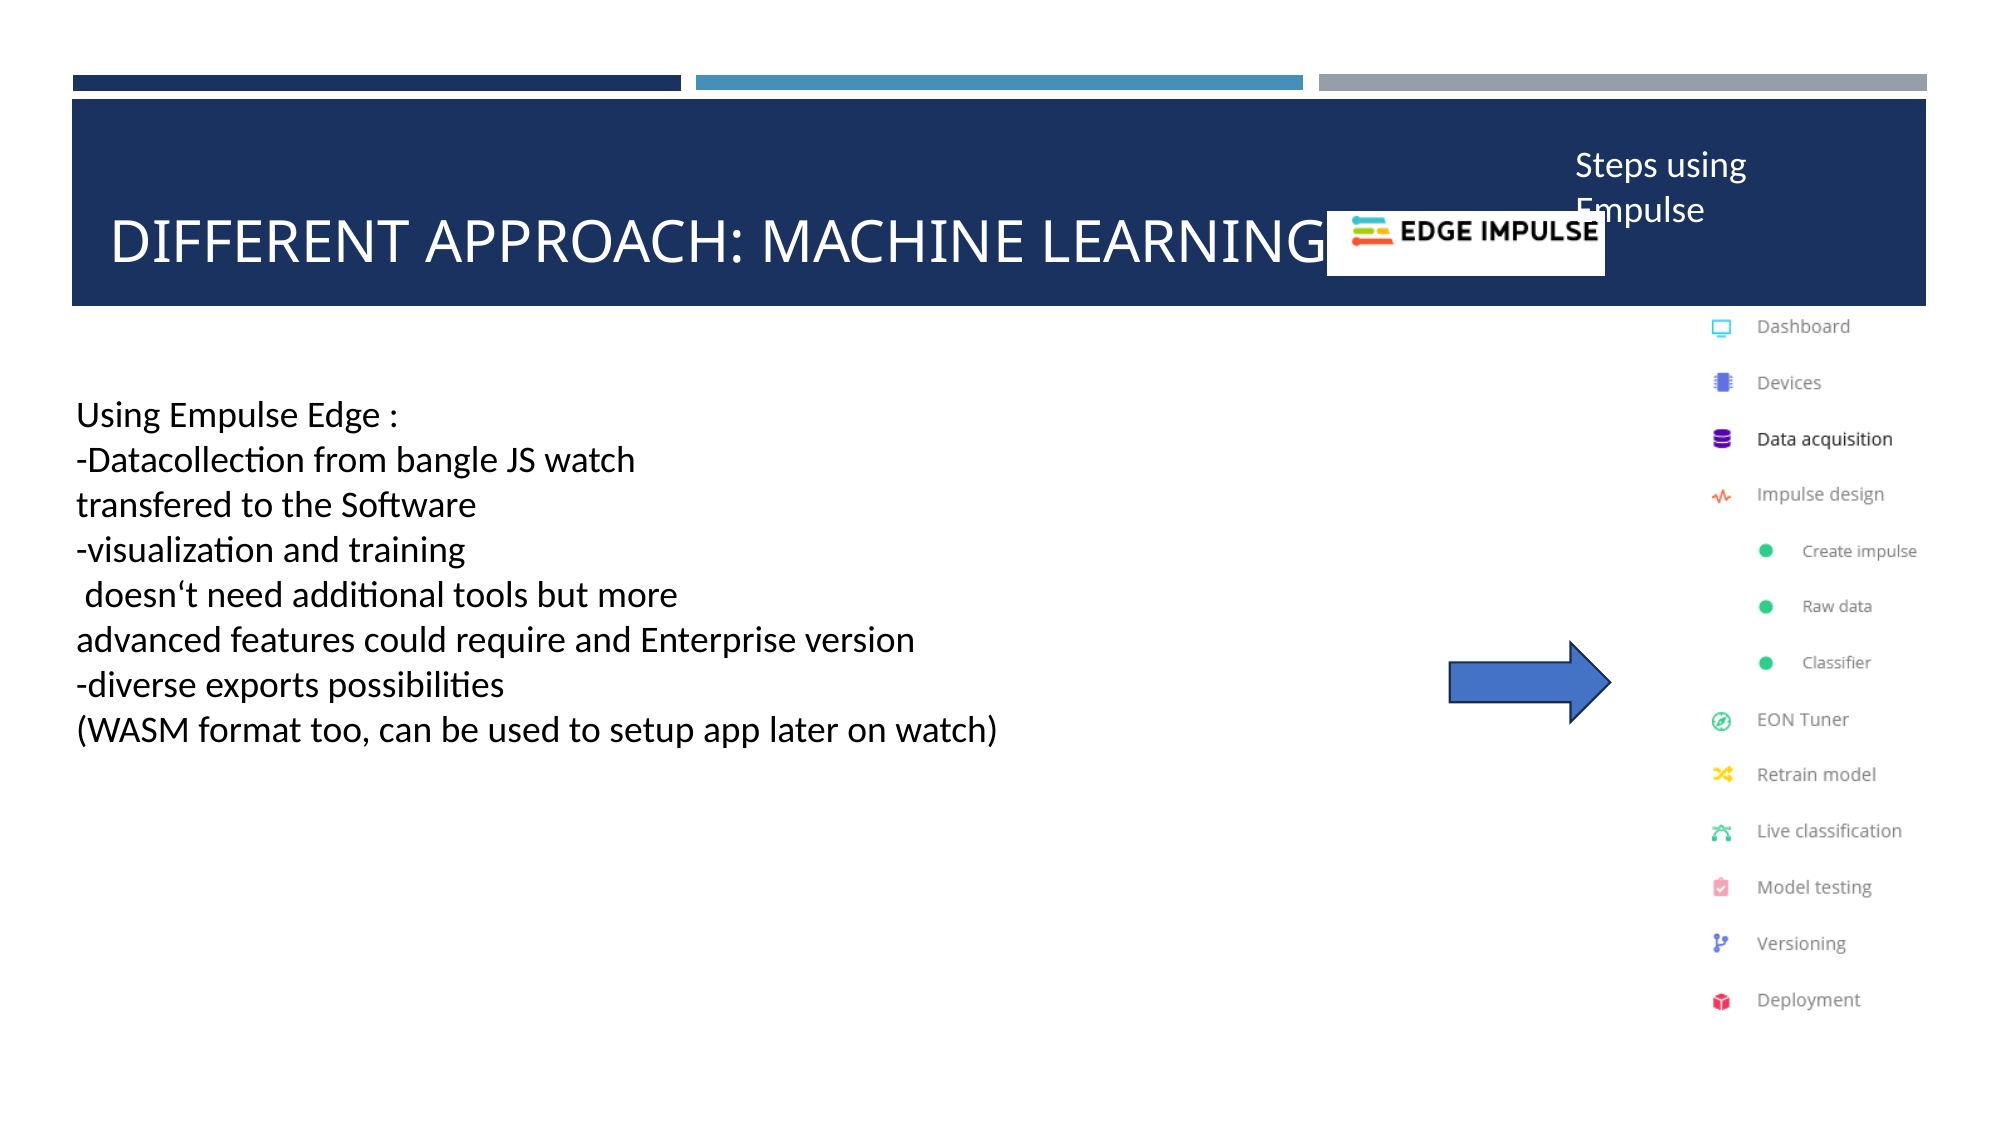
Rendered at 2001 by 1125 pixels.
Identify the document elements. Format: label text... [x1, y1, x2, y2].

picture [1692, 308, 1981, 1025]
text_box [1449, 642, 1611, 723]
picture [1327, 211, 1605, 276]
text_box Steps using Empulse [1560, 132, 1889, 208]
title Different Approach: MACHINE LEARNING [94, 119, 1904, 282]
text_box Using Empulse Edge : -Datacollection from bangle JS watch transfered to the Software -visualization and training doesn‘t need additional tools but more advanced features could require and Enterprise version -diverse exports possibilities (WASM format too, can be used to setup app later on watch) [61, 382, 1692, 843]
